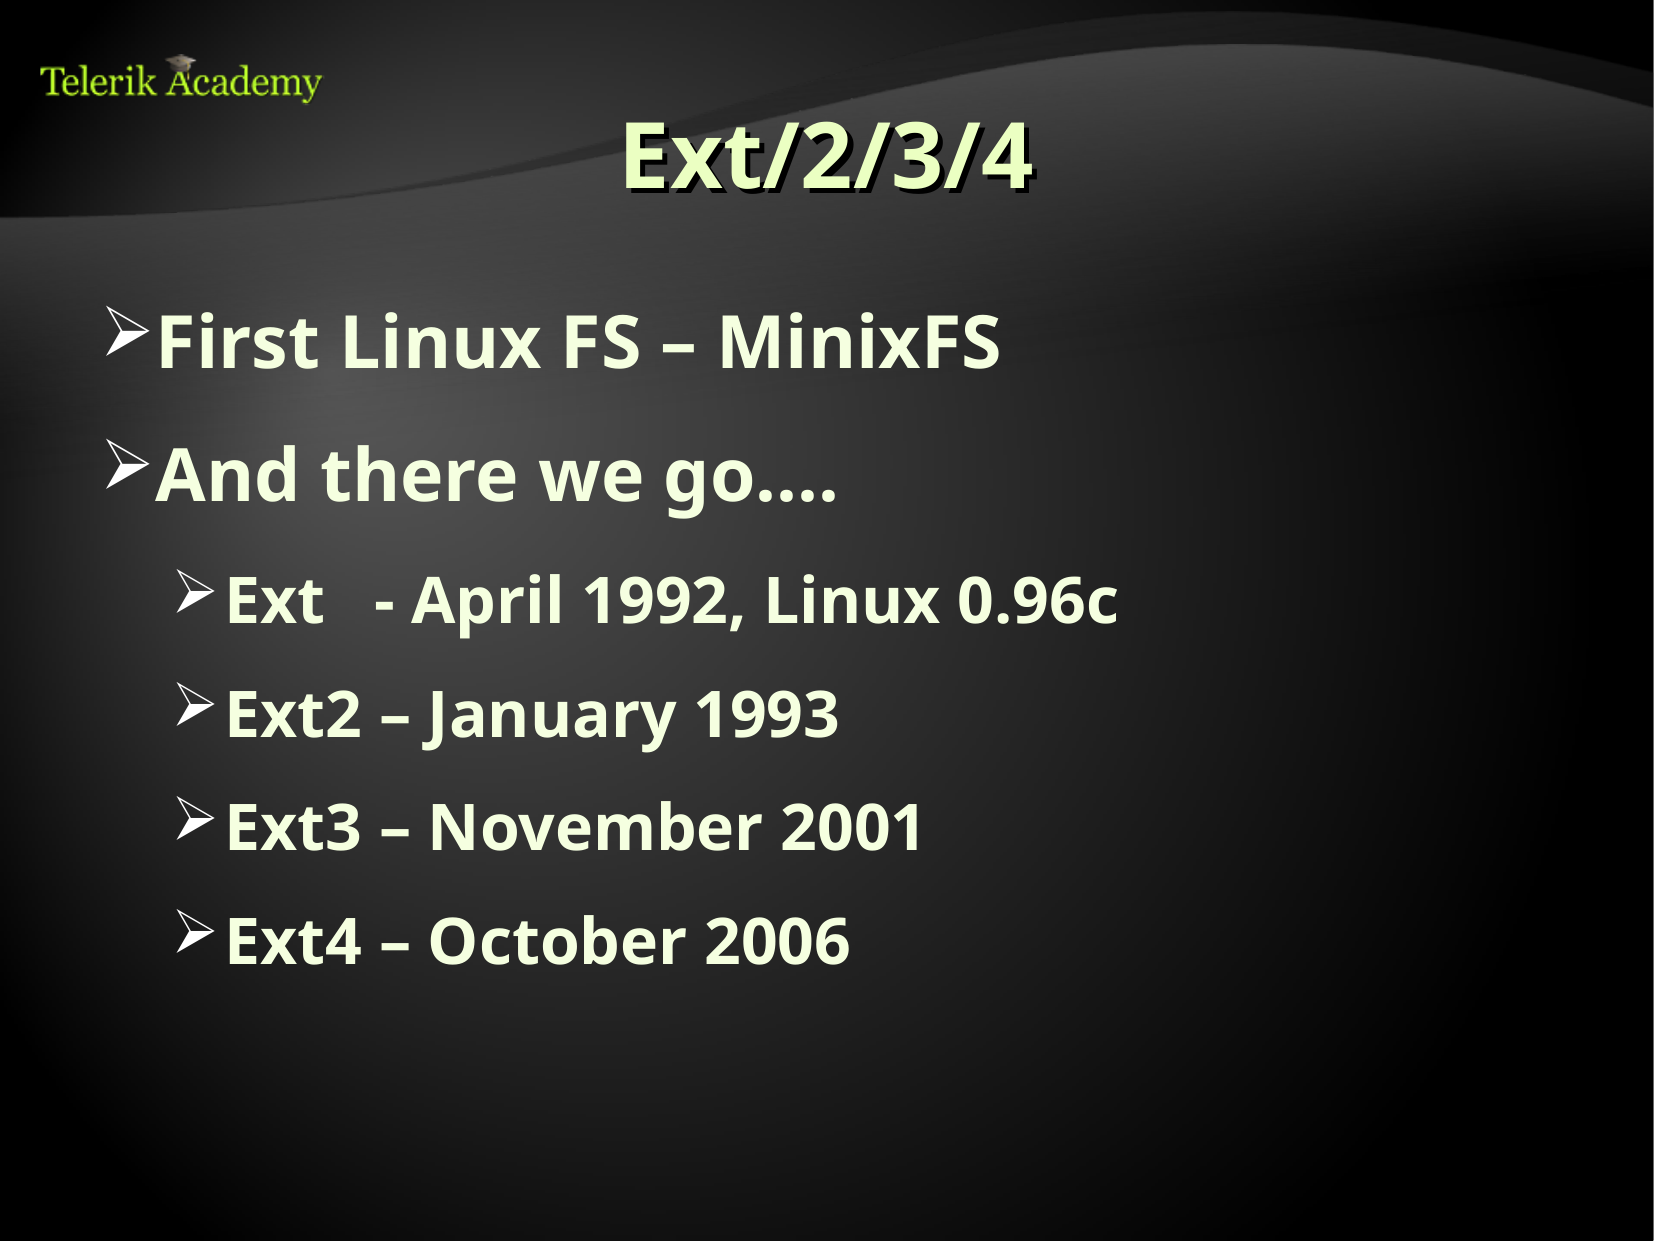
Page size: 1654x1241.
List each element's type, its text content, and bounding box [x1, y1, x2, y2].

list First Linux FS – MinixFS And there we go.... Ext - April 1992, Linux 0.96c Ext2 – January 1993 Ext3 – November 2001 Ext4 – October 2006 [82, 290, 1538, 1010]
picture [0, 0, 1654, 1241]
title Ext/2/3/4 [82, 49, 1571, 257]
